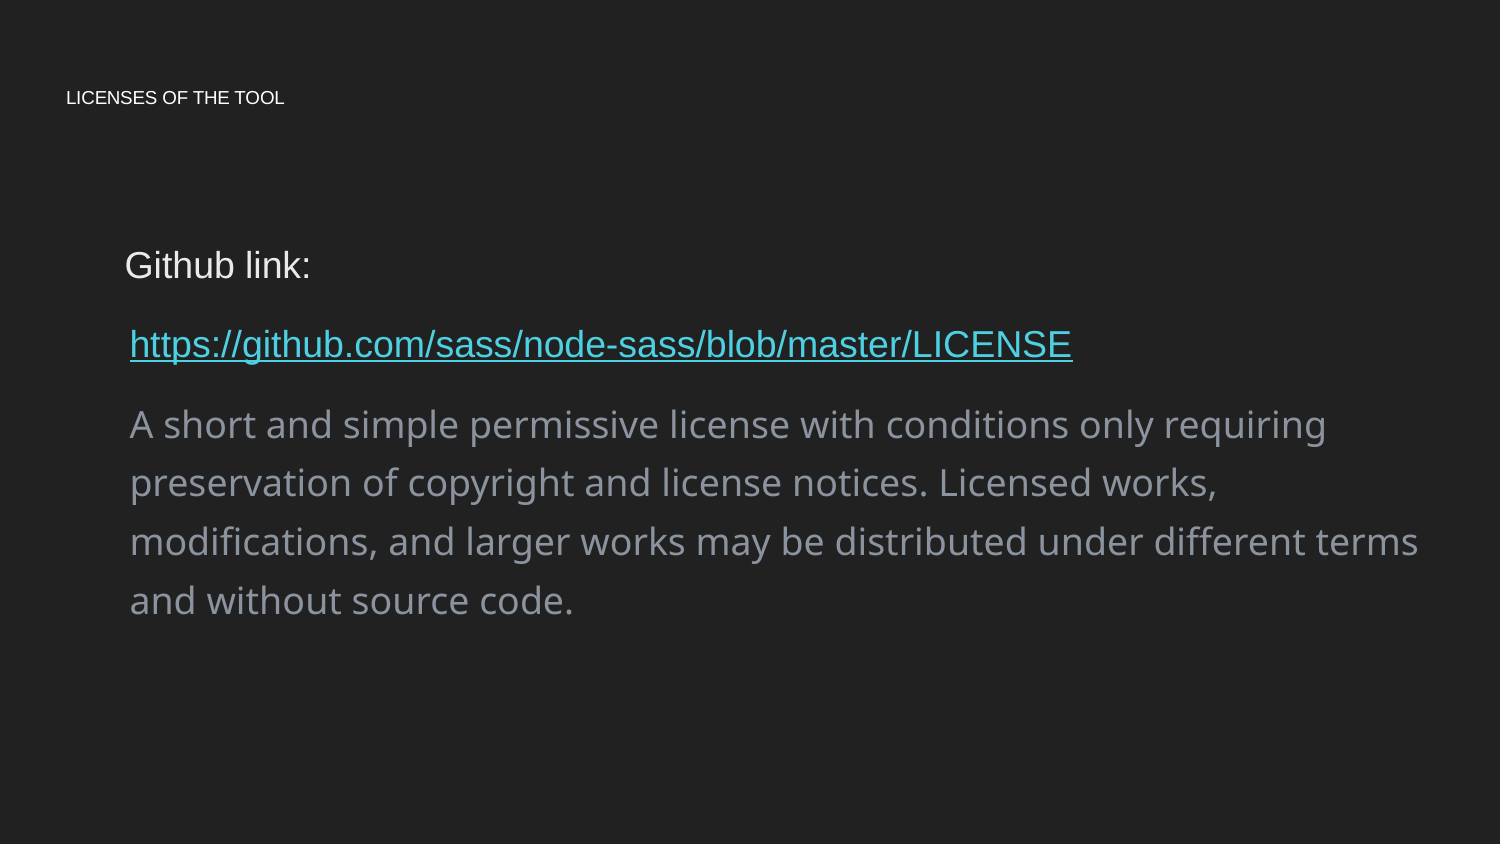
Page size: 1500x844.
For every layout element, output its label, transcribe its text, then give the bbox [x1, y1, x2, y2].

list https://github.com/sass/node-sass/blob/master/LICENSE A short and simple permissive license with conditions only requiring preservation of copyright and license notices. Licensed works, modifications, and larger works may be distributed under different terms and without source code. [114, 302, 1449, 750]
text_box Github link: [109, 233, 354, 294]
title LICENSES OF THE TOOL [51, 72, 1449, 167]
